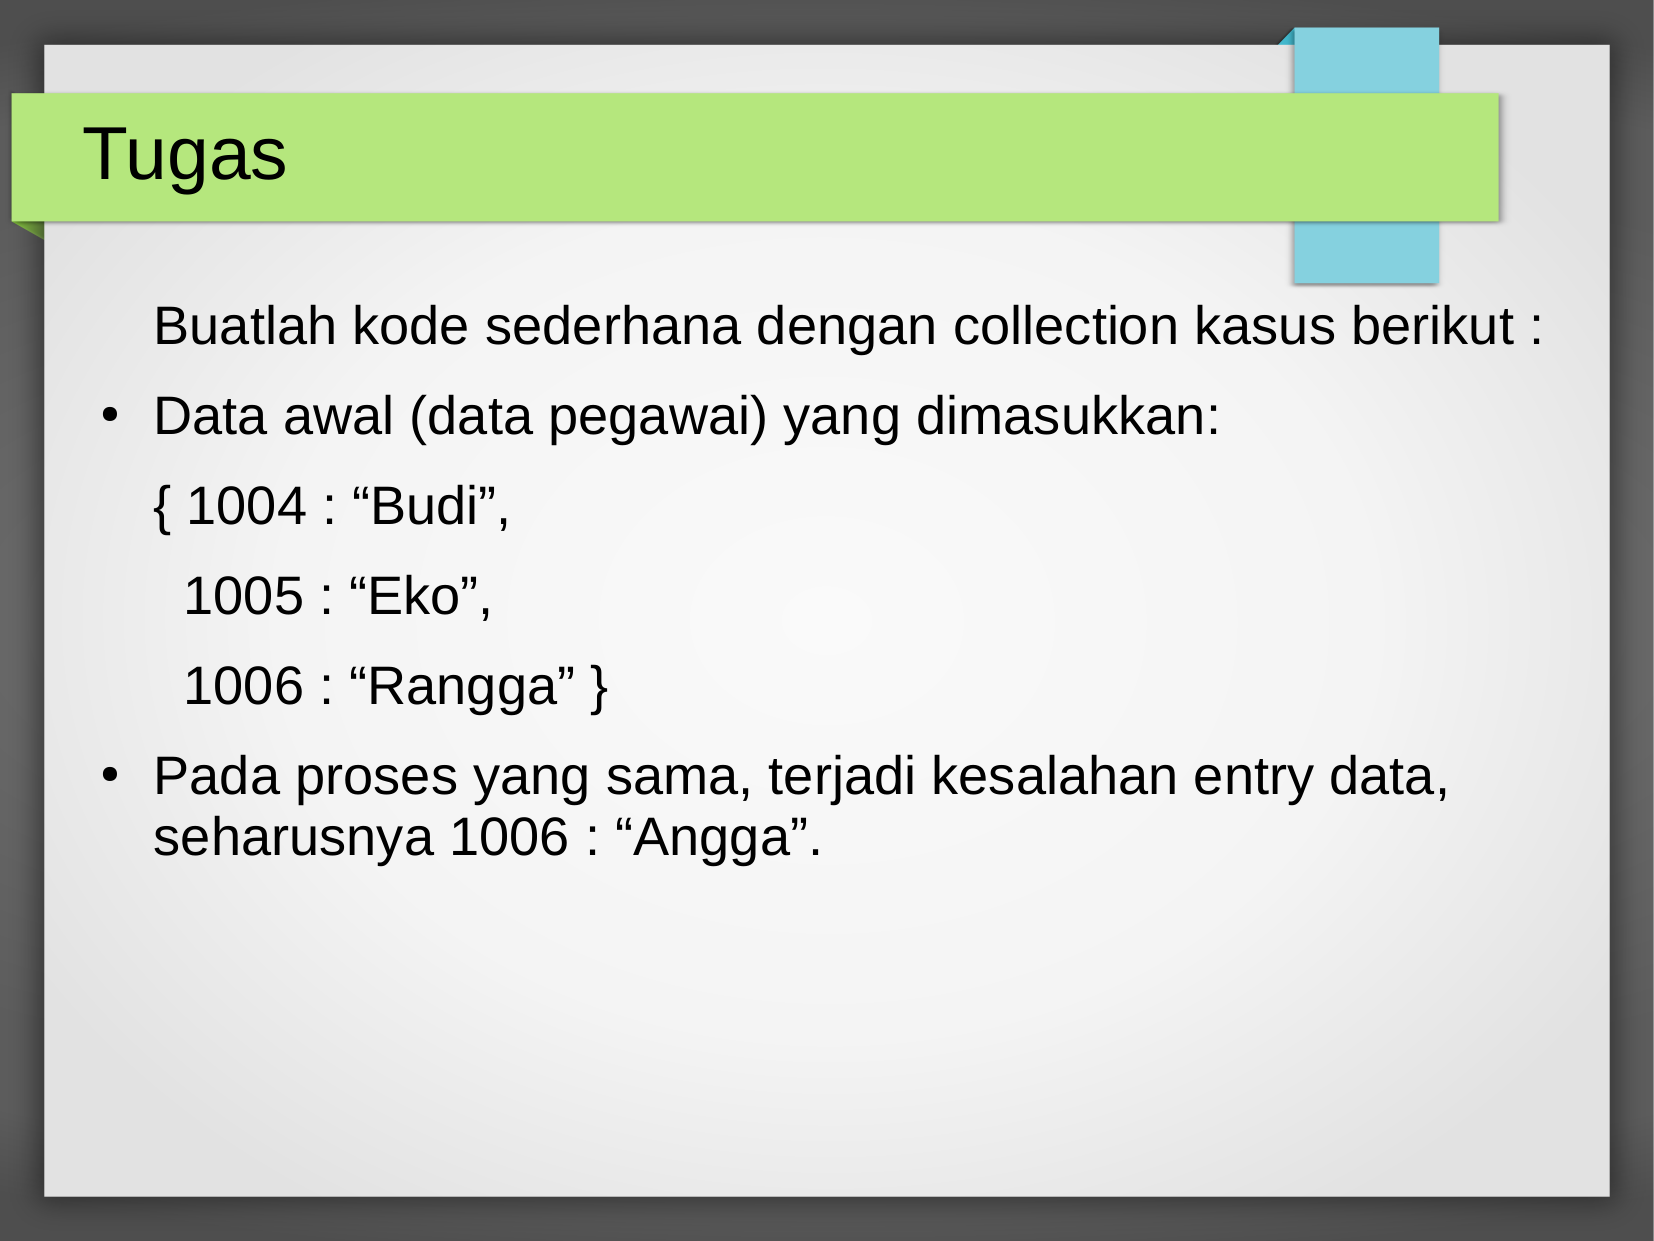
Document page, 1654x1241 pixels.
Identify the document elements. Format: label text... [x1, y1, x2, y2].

title Tugas [82, 94, 1264, 213]
picture [0, 0, 1654, 1241]
list Buatlah kode sederhana dengan collection kasus berikut : Data awal (data pegawai) yang dimasukkan: { 1004 : “Budi”, 1005 : “Eko”, 1006 : “Rangga” } Pada proses yang sama, terjadi kesalahan entry data, seharusnya 1006 : “Angga”. [82, 295, 1571, 1015]
